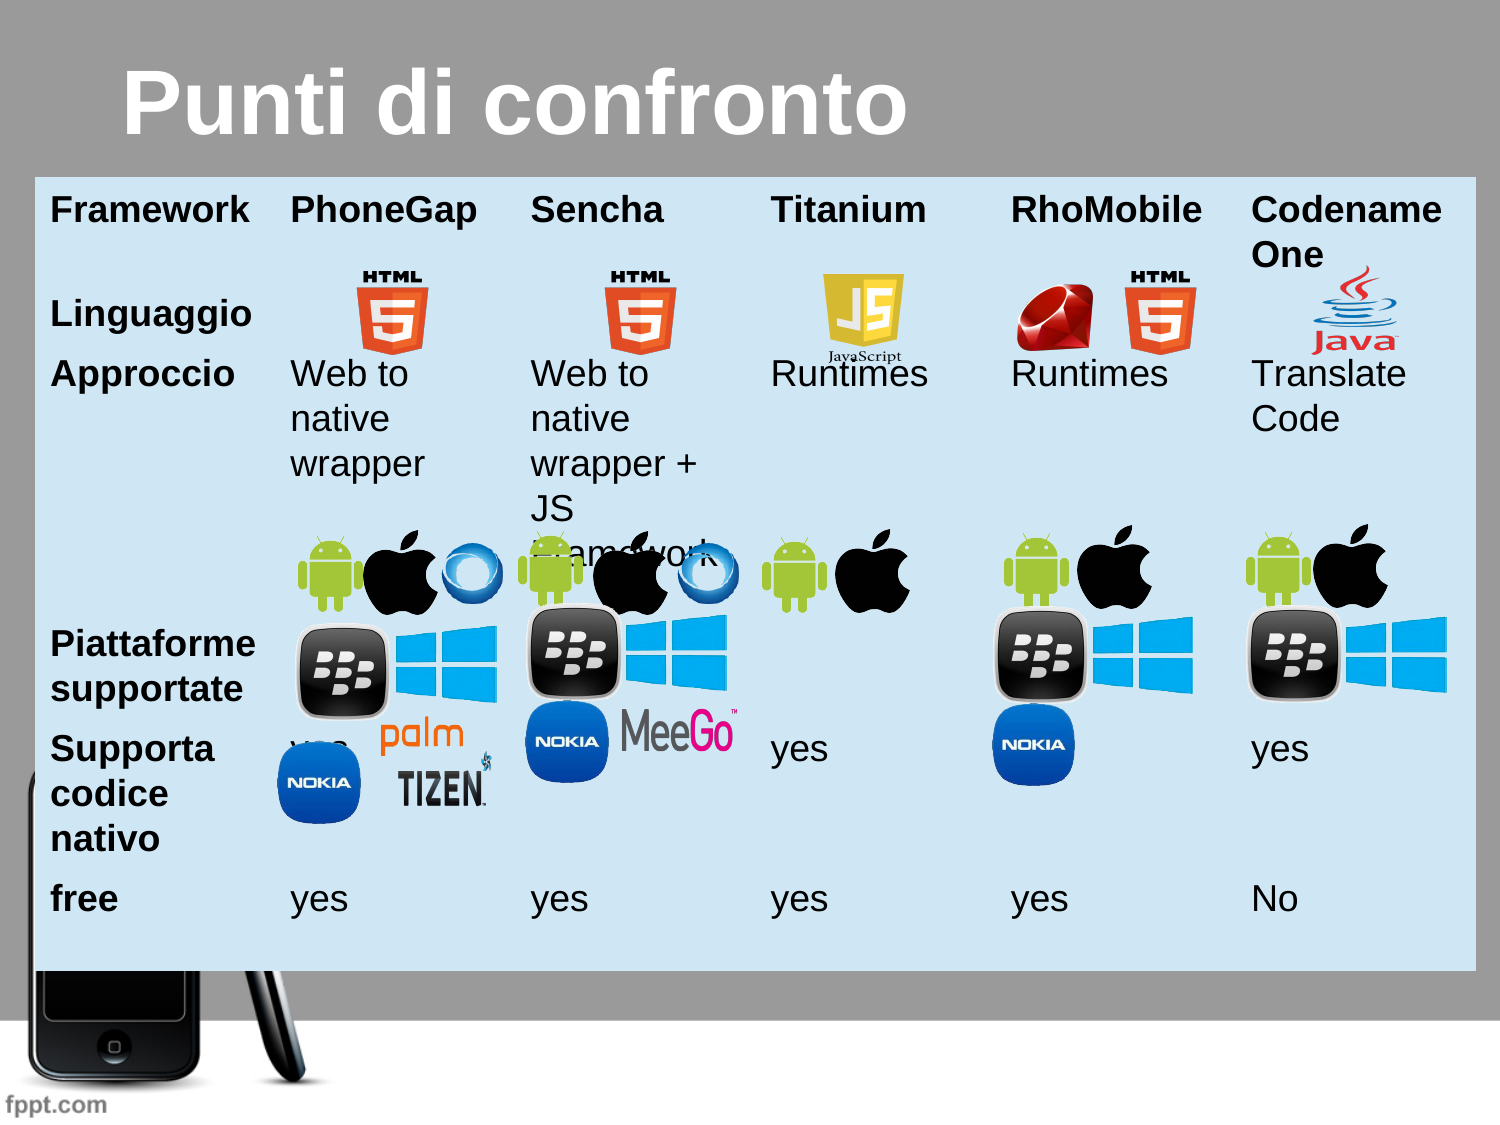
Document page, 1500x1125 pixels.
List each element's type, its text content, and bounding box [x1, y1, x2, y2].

table_cell yes [516, 866, 756, 971]
table_cell [516, 612, 525, 716]
table_cell [276, 612, 516, 716]
table_cell Runtimes [996, 342, 1236, 612]
table_header Framework [35, 177, 276, 282]
table_cell yes [996, 866, 1236, 971]
table_cell Translate Code [1236, 342, 1476, 612]
table_cell Runtimes [756, 342, 996, 612]
table_cell no [516, 716, 756, 866]
table_cell [1211, 282, 1236, 342]
text_box Punti di confronto [106, 35, 1418, 161]
table_cell [1075, 612, 1236, 716]
table_cell Web to native wrapper + JS Framework [516, 342, 756, 612]
table_cell [516, 282, 590, 342]
table_header RhoMobile [996, 177, 1236, 282]
table_cell No [1236, 866, 1476, 971]
table_cell Web to native wrapper [276, 342, 516, 612]
table_cell yes [1236, 716, 1476, 866]
table_cell [443, 282, 516, 342]
table_cell [1236, 612, 1476, 716]
picture [0, 0, 1500, 1125]
table_cell Approccio [35, 342, 276, 612]
table_cell [691, 282, 756, 342]
table_cell [756, 612, 992, 716]
table_cell yes [756, 866, 996, 971]
table_header PhoneGap [276, 177, 516, 282]
table_cell Supporta codice nativo [35, 716, 276, 866]
table_cell [756, 282, 803, 342]
table_cell [1236, 282, 1311, 342]
table_header Codename One [1236, 177, 1476, 282]
table_cell [996, 282, 1110, 342]
title [75, 59, 1426, 177]
table_cell yes [276, 866, 516, 971]
table_header Titanium [756, 177, 996, 282]
table_cell Piattaforme supportate [35, 612, 276, 716]
table_cell [1399, 282, 1476, 342]
table_cell [276, 282, 342, 342]
table_cell yes [276, 716, 516, 866]
table_cell yes [996, 716, 1236, 866]
table_cell free [35, 866, 276, 971]
table_cell Linguaggio [35, 282, 276, 342]
table_cell yes [756, 716, 996, 866]
table_cell [924, 282, 996, 342]
table_header Sencha [516, 177, 756, 282]
table_cell [609, 612, 756, 716]
